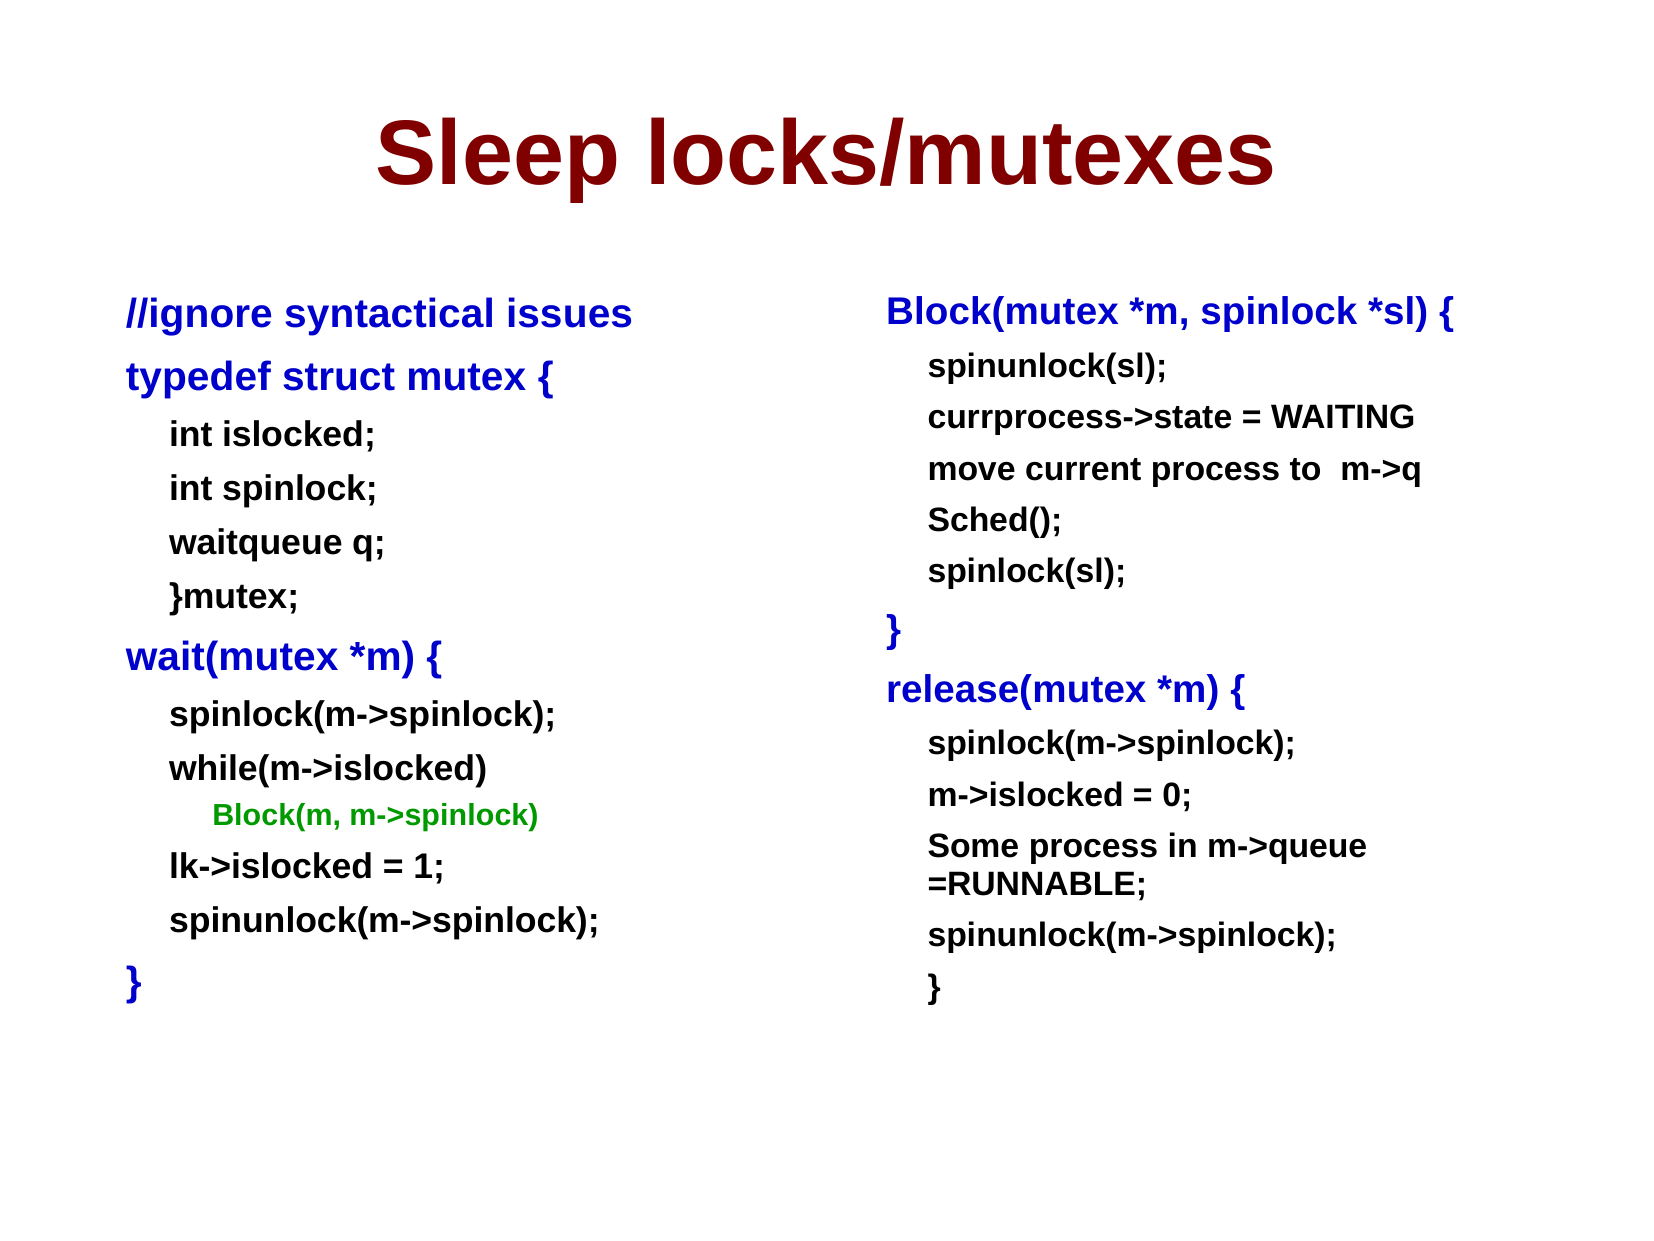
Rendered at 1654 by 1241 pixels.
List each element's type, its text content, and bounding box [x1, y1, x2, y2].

list Block(mutex *m, spinlock *sl) { spinunlock(sl); currprocess->state = WAITING move current process to m->q Sched(); spinlock(sl); } release(mutex *m) { spinlock(m->spinlock); m->islocked = 0; Some process in m->queue =RUNNABLE; spinunlock(m->spinlock); } [845, 290, 1572, 1010]
list //ignore syntactical issues typedef struct mutex { int islocked; int spinlock; waitqueue q; }mutex; wait(mutex *m) { spinlock(m->spinlock); while(m->islocked) Block(m, m->spinlock) lk->islocked = 1; spinunlock(m->spinlock); } [82, 290, 809, 1010]
title Sleep locks/mutexes [82, 49, 1571, 257]
